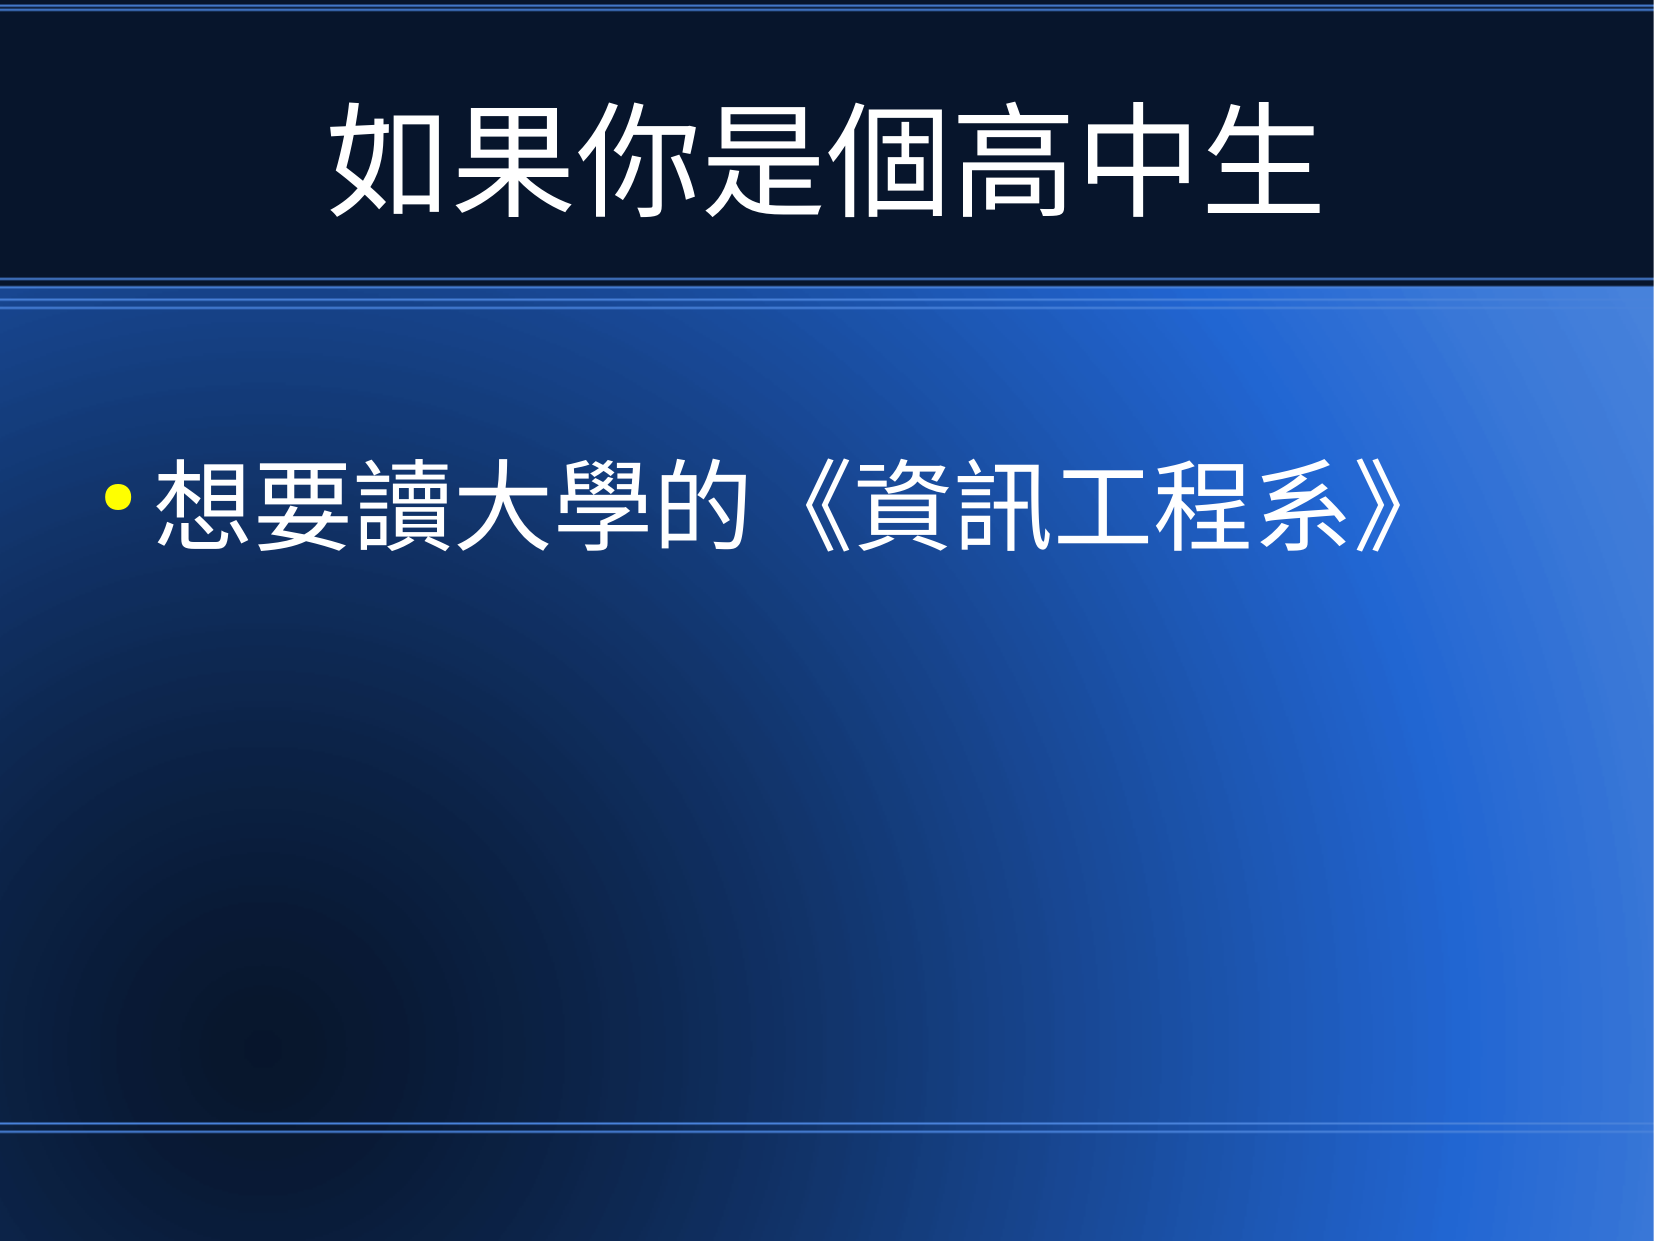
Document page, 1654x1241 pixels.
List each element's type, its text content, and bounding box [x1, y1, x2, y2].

picture [0, 0, 1654, 1241]
list 想要讀大學的《資訊工程系》 [82, 355, 1571, 1241]
title 如果你是個高中生 [82, 49, 1571, 257]
